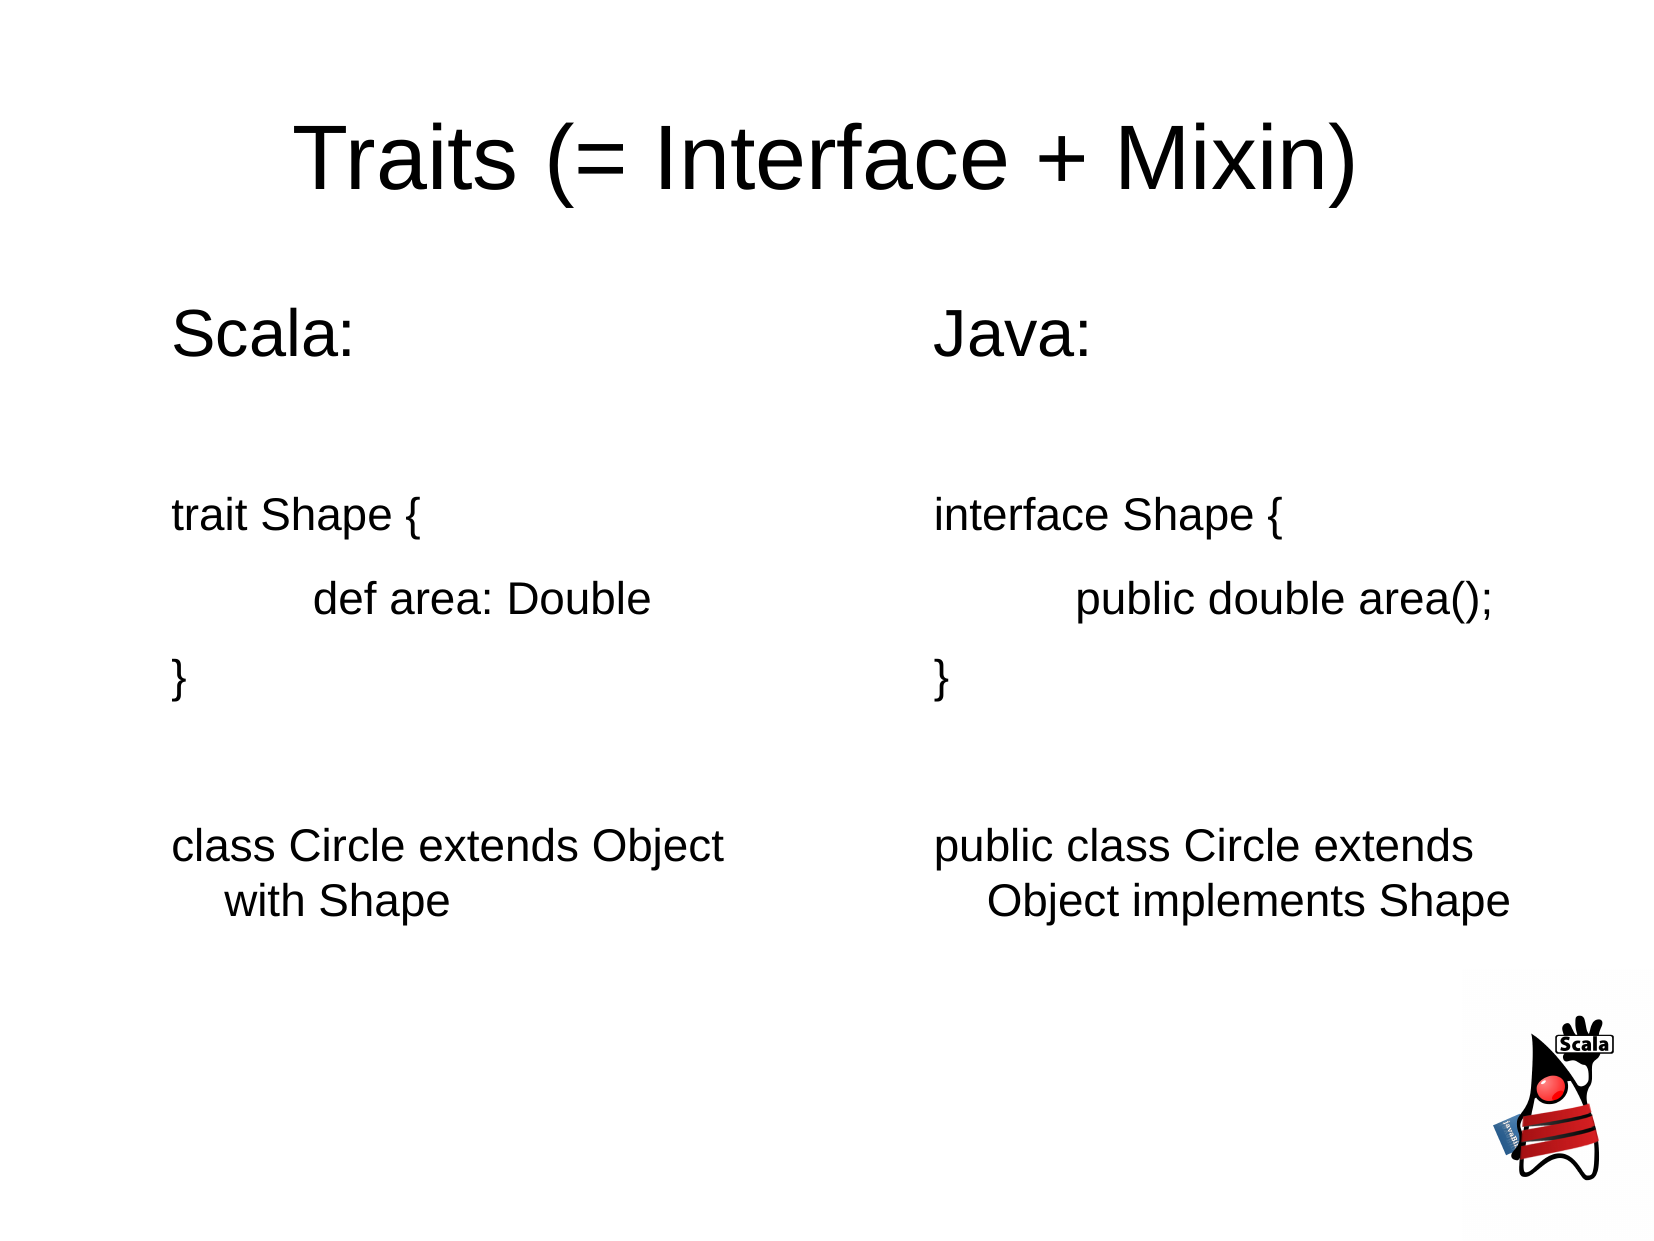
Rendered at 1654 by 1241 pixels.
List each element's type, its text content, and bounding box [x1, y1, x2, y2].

list Java: interface Shape { public double area(); } public class Circle extends Object implements Shape [845, 290, 1572, 1109]
list Scala: trait Shape { def area: Double } class Circle extends Object with Shape [82, 290, 809, 1109]
title Traits (= Interface + Mixin) [82, 56, 1571, 250]
